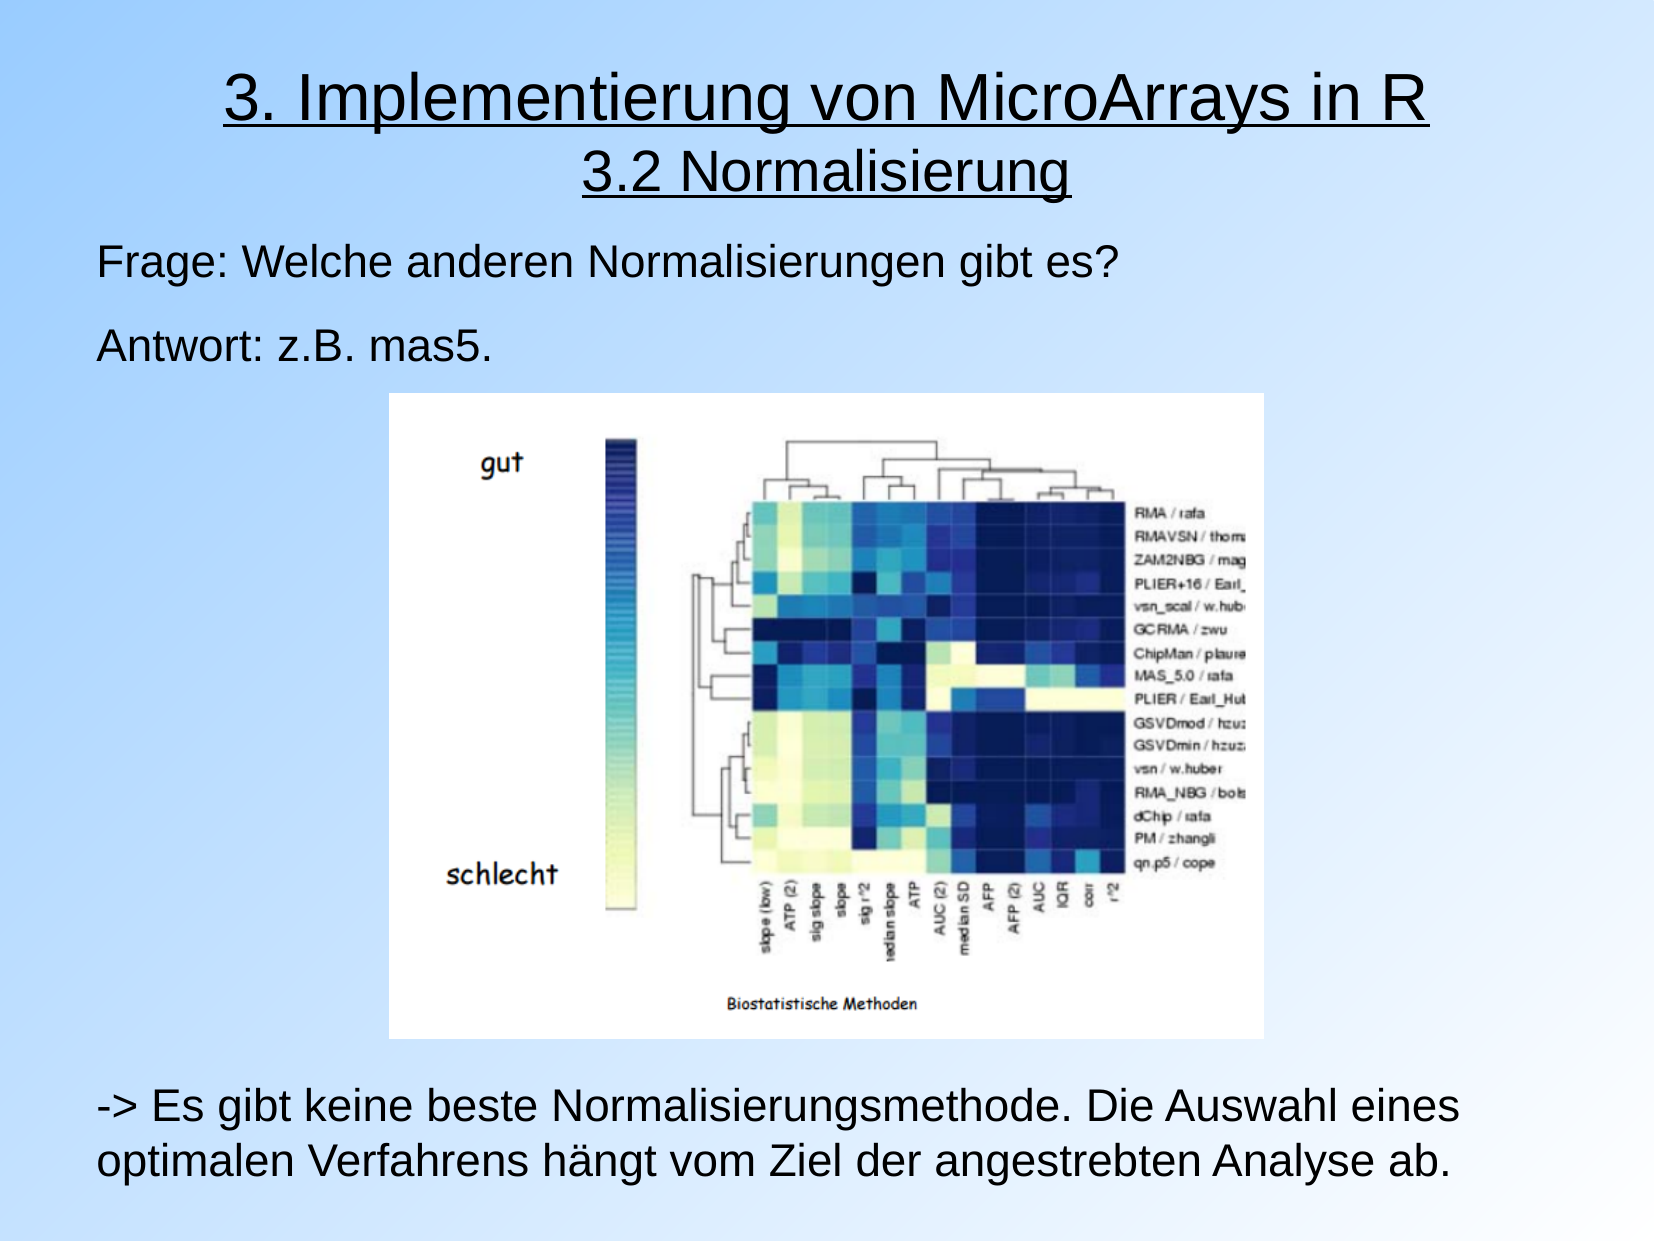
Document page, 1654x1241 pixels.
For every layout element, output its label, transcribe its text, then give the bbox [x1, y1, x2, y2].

list Frage: Welche anderen Normalisierungen gibt es? Antwort: z.B. mas5. -> Es gibt keine beste Normalisierungsmethode. Die Auswahl eines optimalen Verfahrens hängt vom Ziel der angestrebten Analyse ab. [96, 231, 1634, 1241]
picture [389, 393, 1264, 1039]
title 3. Implementierung von MicroArrays in R 3.2 Normalisierung [0, 0, 1654, 257]
